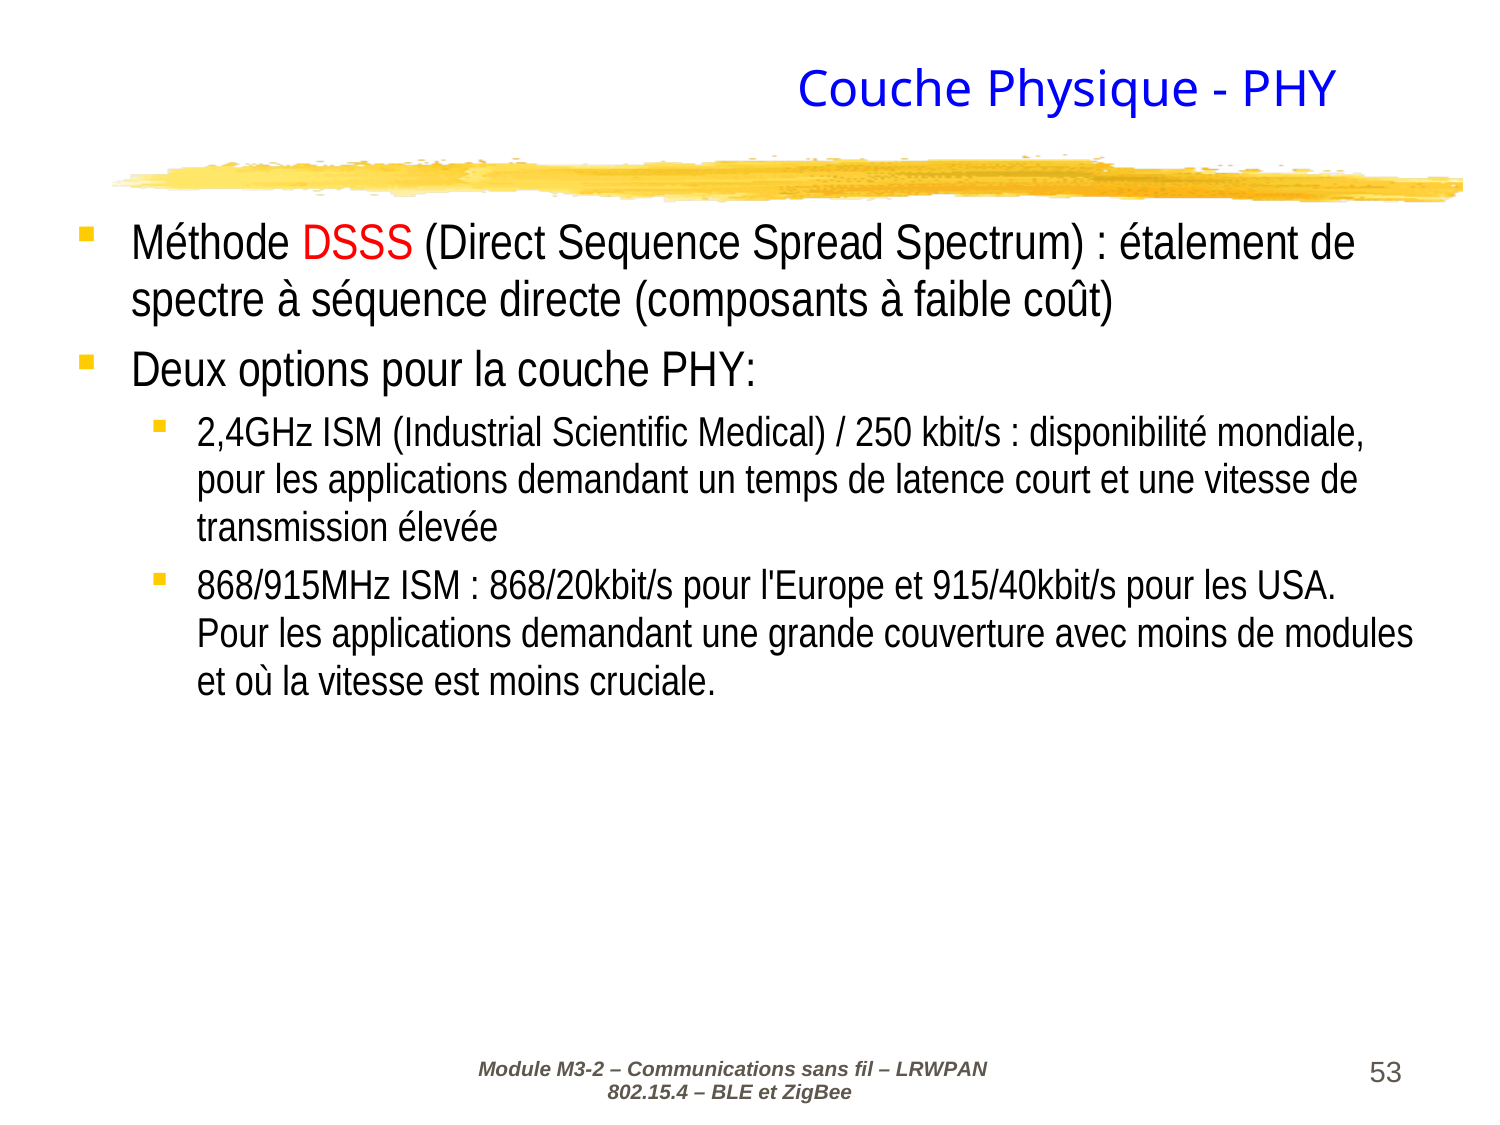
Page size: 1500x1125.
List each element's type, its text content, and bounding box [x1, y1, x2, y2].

title Couche Physique - PHY [62, 37, 1338, 138]
list Méthode DSSS (Direct Sequence Spread Spectrum) : étalement de spectre à séquence directe (composants à faible coût) Deux options pour la couche PHY: 2,4GHz ISM (Industrial Scientific Medical) / 250 kbit/s : disponibilité mondiale, pour les applications demandant un temps de latence court et une vitesse de transmission élevée 868/915MHz ISM : 868/20kbit/s pour l'Europe et 915/40kbit/s pour les USA. Pour les applications demandant une grande couverture avec moins de modules et où la vitesse est moins cruciale. [74, 212, 1417, 709]
picture [112, 149, 1463, 213]
